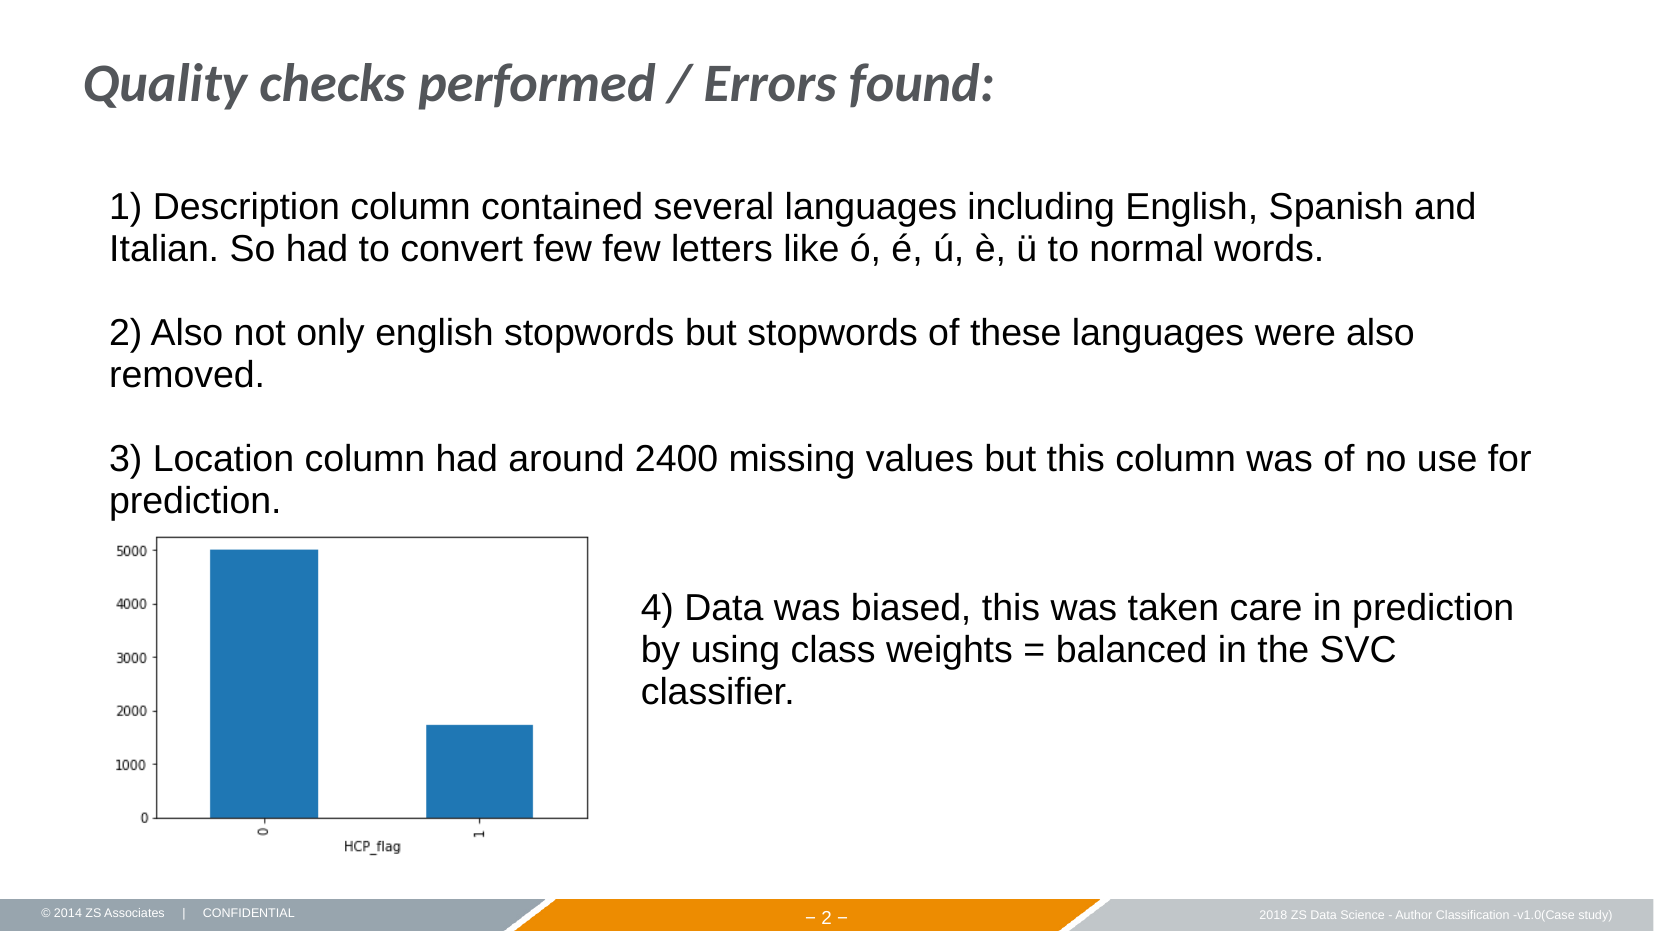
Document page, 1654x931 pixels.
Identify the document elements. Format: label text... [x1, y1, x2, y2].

text_box 4) Data was biased, this was taken care in prediction by using class weights = balanced in the SVC classifier. [625, 578, 1571, 804]
text_box 1) Description column contained several languages including English, Spanish and Italian. So had to convert few few letters like ó, é, ú, è, ü to normal words. 2) Also not only english stopwords but stopwords of these languages were also removed. 3) Location column had around 2400 missing values but this column was of no use for prediction. [94, 178, 1571, 529]
picture [0, 899, 1654, 931]
picture [106, 524, 600, 863]
title Quality checks performed / Errors found: [82, 52, 1571, 179]
